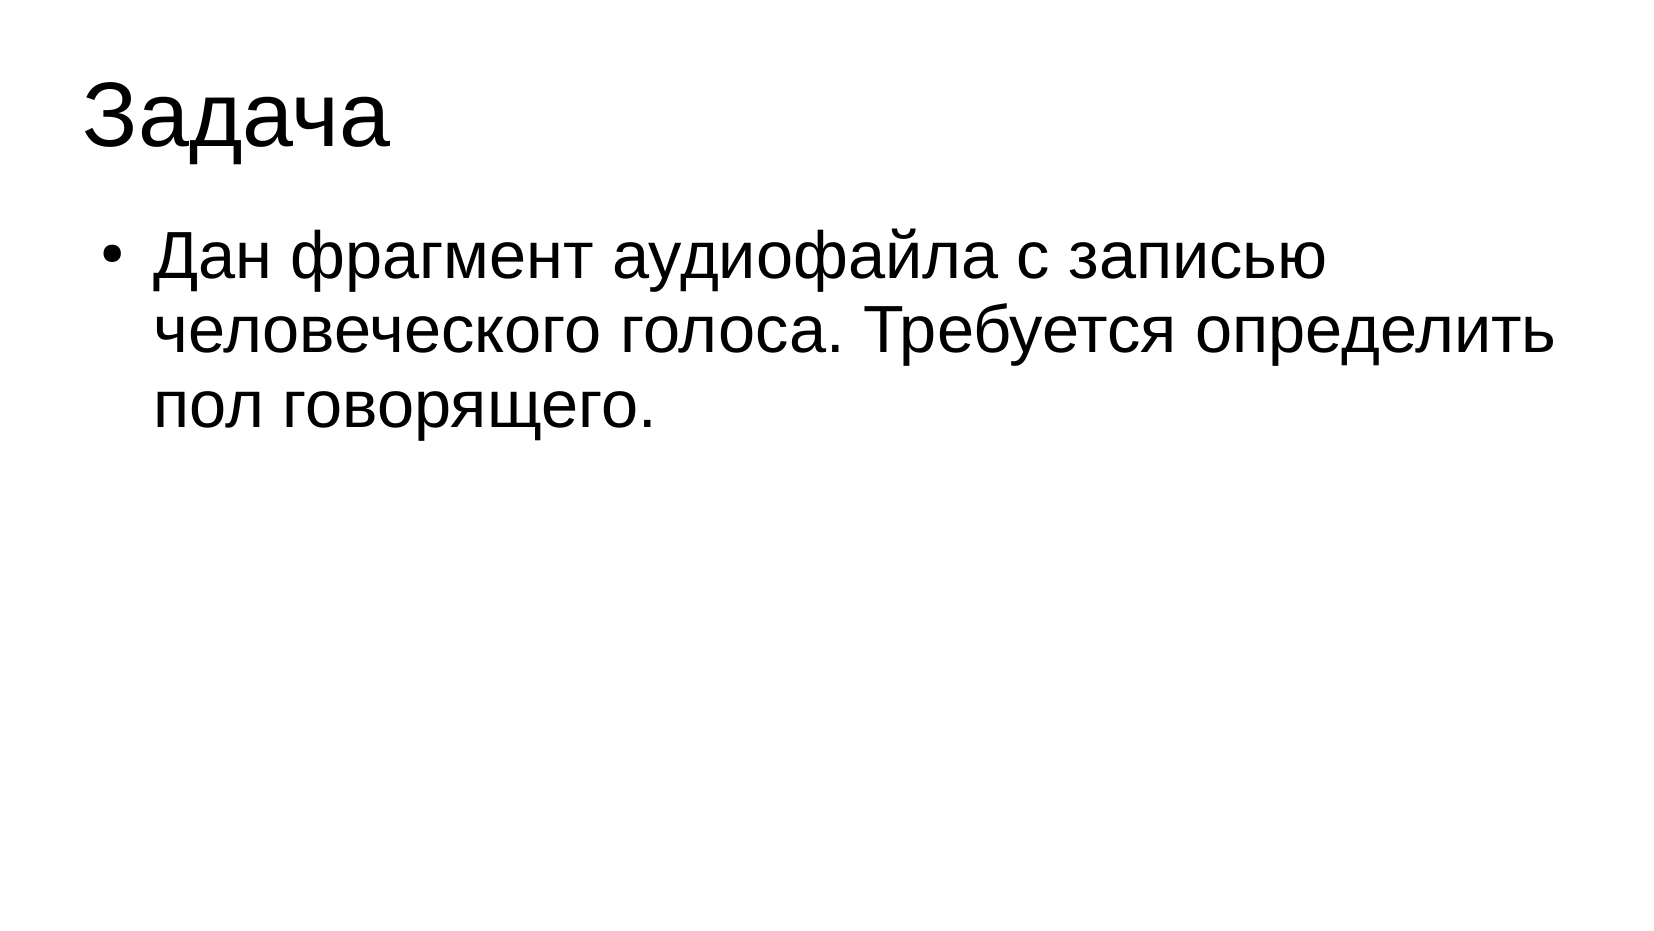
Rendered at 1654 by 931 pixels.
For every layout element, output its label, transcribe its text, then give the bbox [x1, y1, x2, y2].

title Задача [82, 37, 1571, 193]
list Дан фрагмент аудиофайла с записью человеческого голоса. Требуется определить пол говорящего. [82, 217, 1571, 758]
